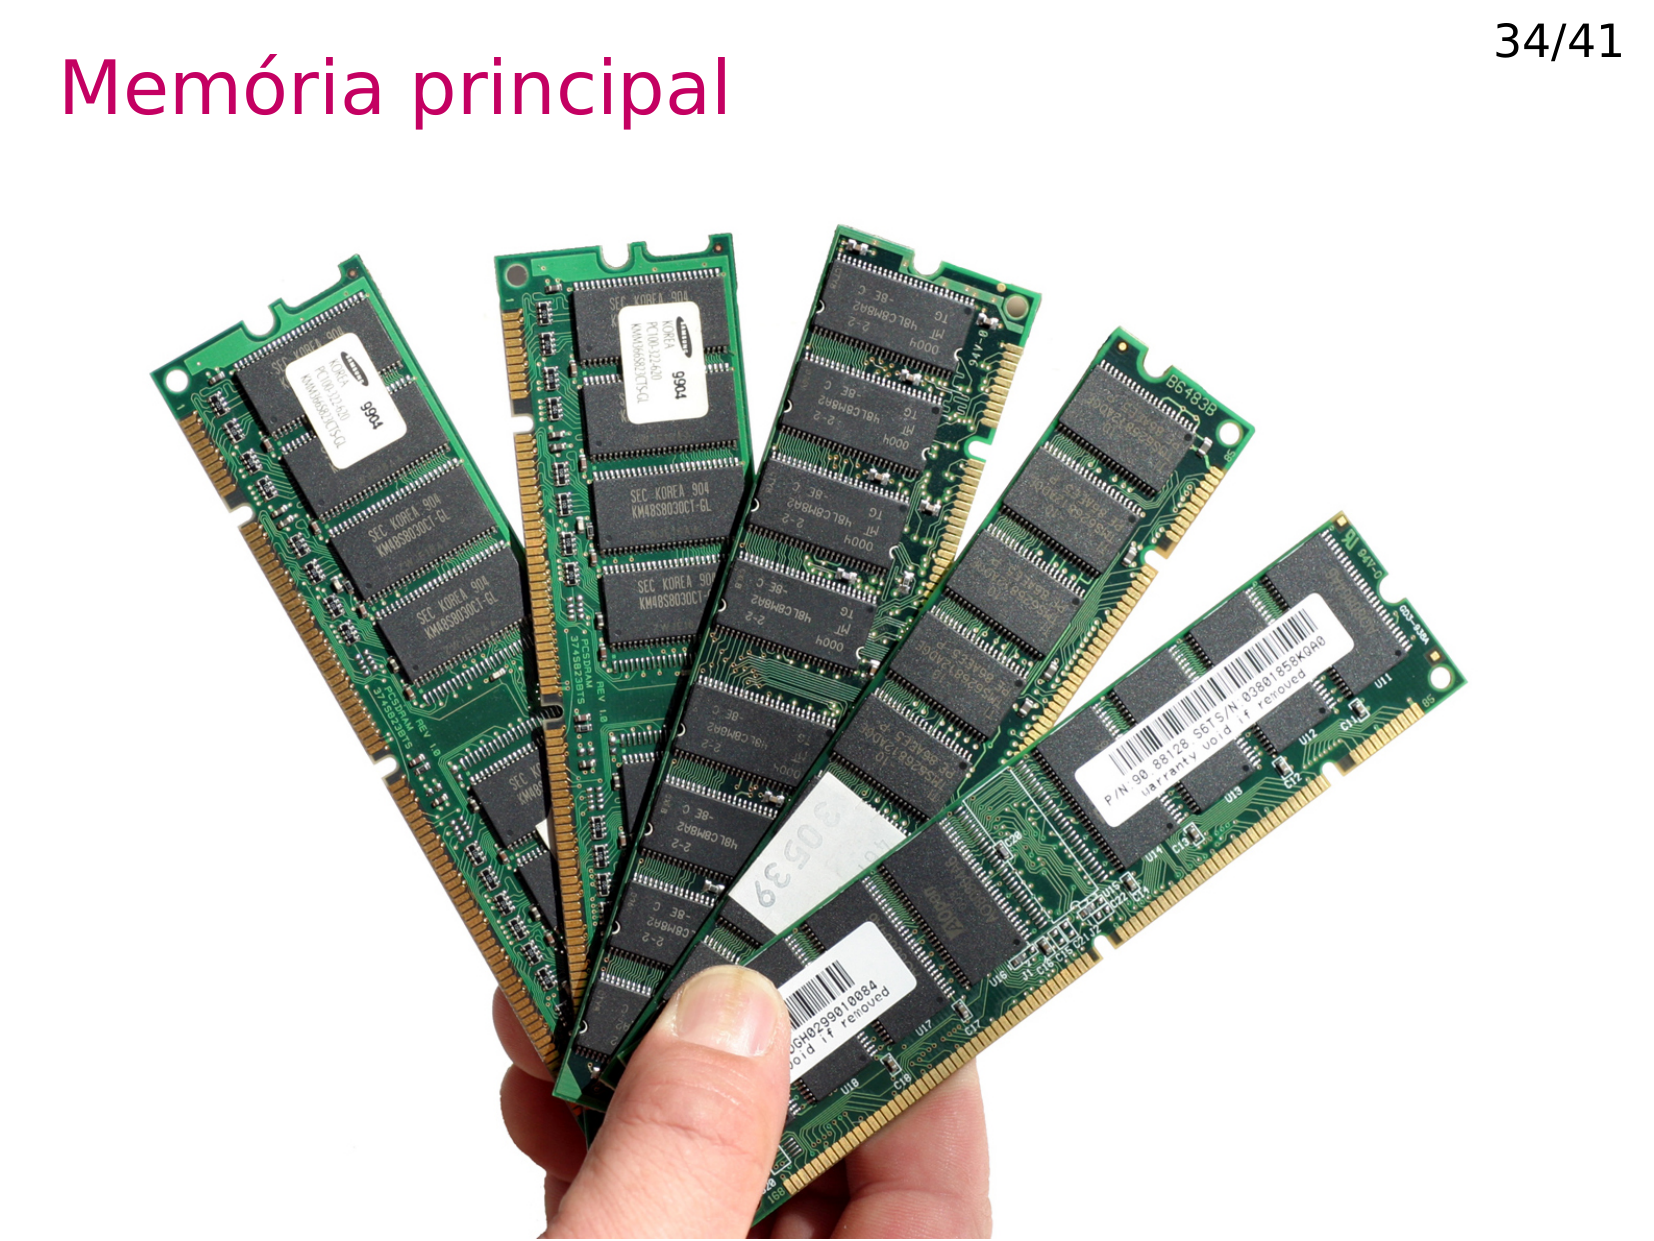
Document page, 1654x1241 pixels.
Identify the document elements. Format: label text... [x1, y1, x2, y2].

picture [118, 193, 1500, 1239]
title Memória principal [59, 29, 1625, 148]
